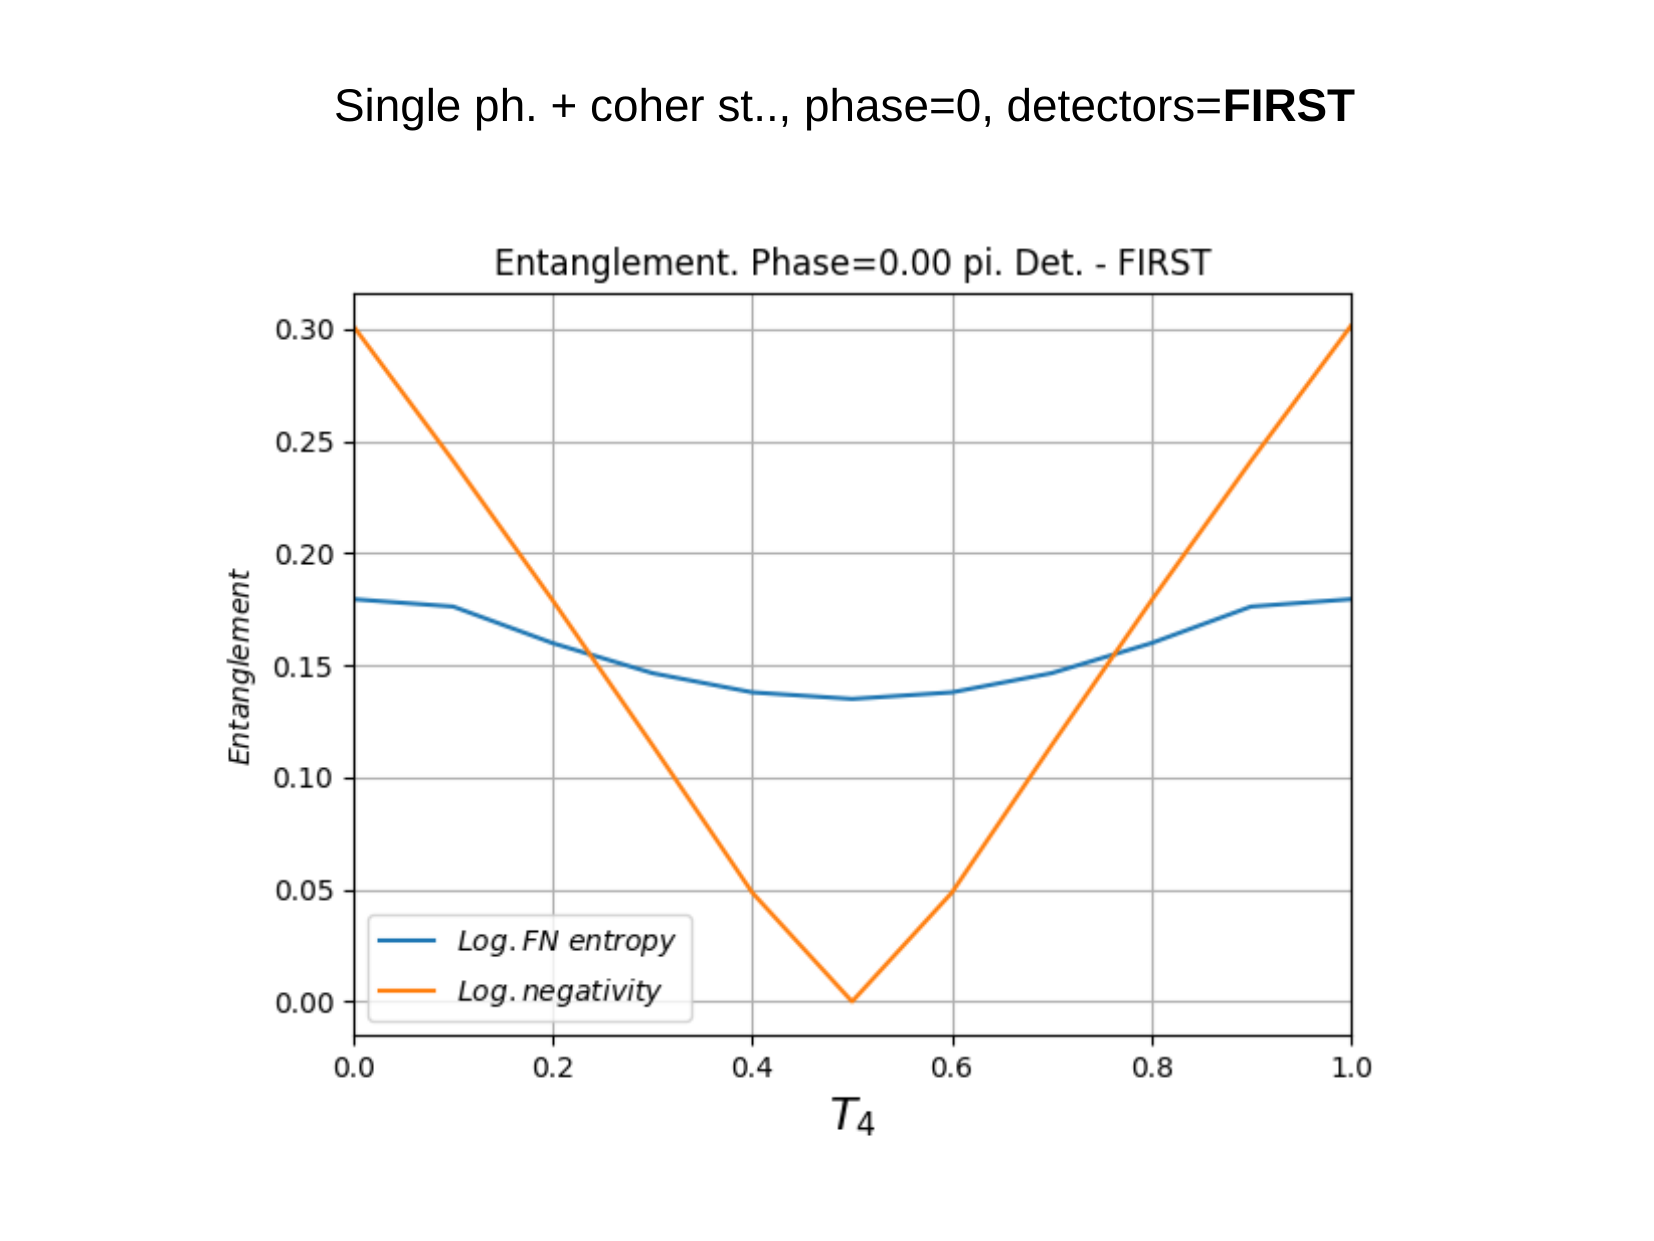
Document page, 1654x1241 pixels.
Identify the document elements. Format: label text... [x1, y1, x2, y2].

title Single ph. + coher st.., phase=0, detectors=FIRST [212, 59, 1477, 152]
picture [193, 224, 1406, 1142]
